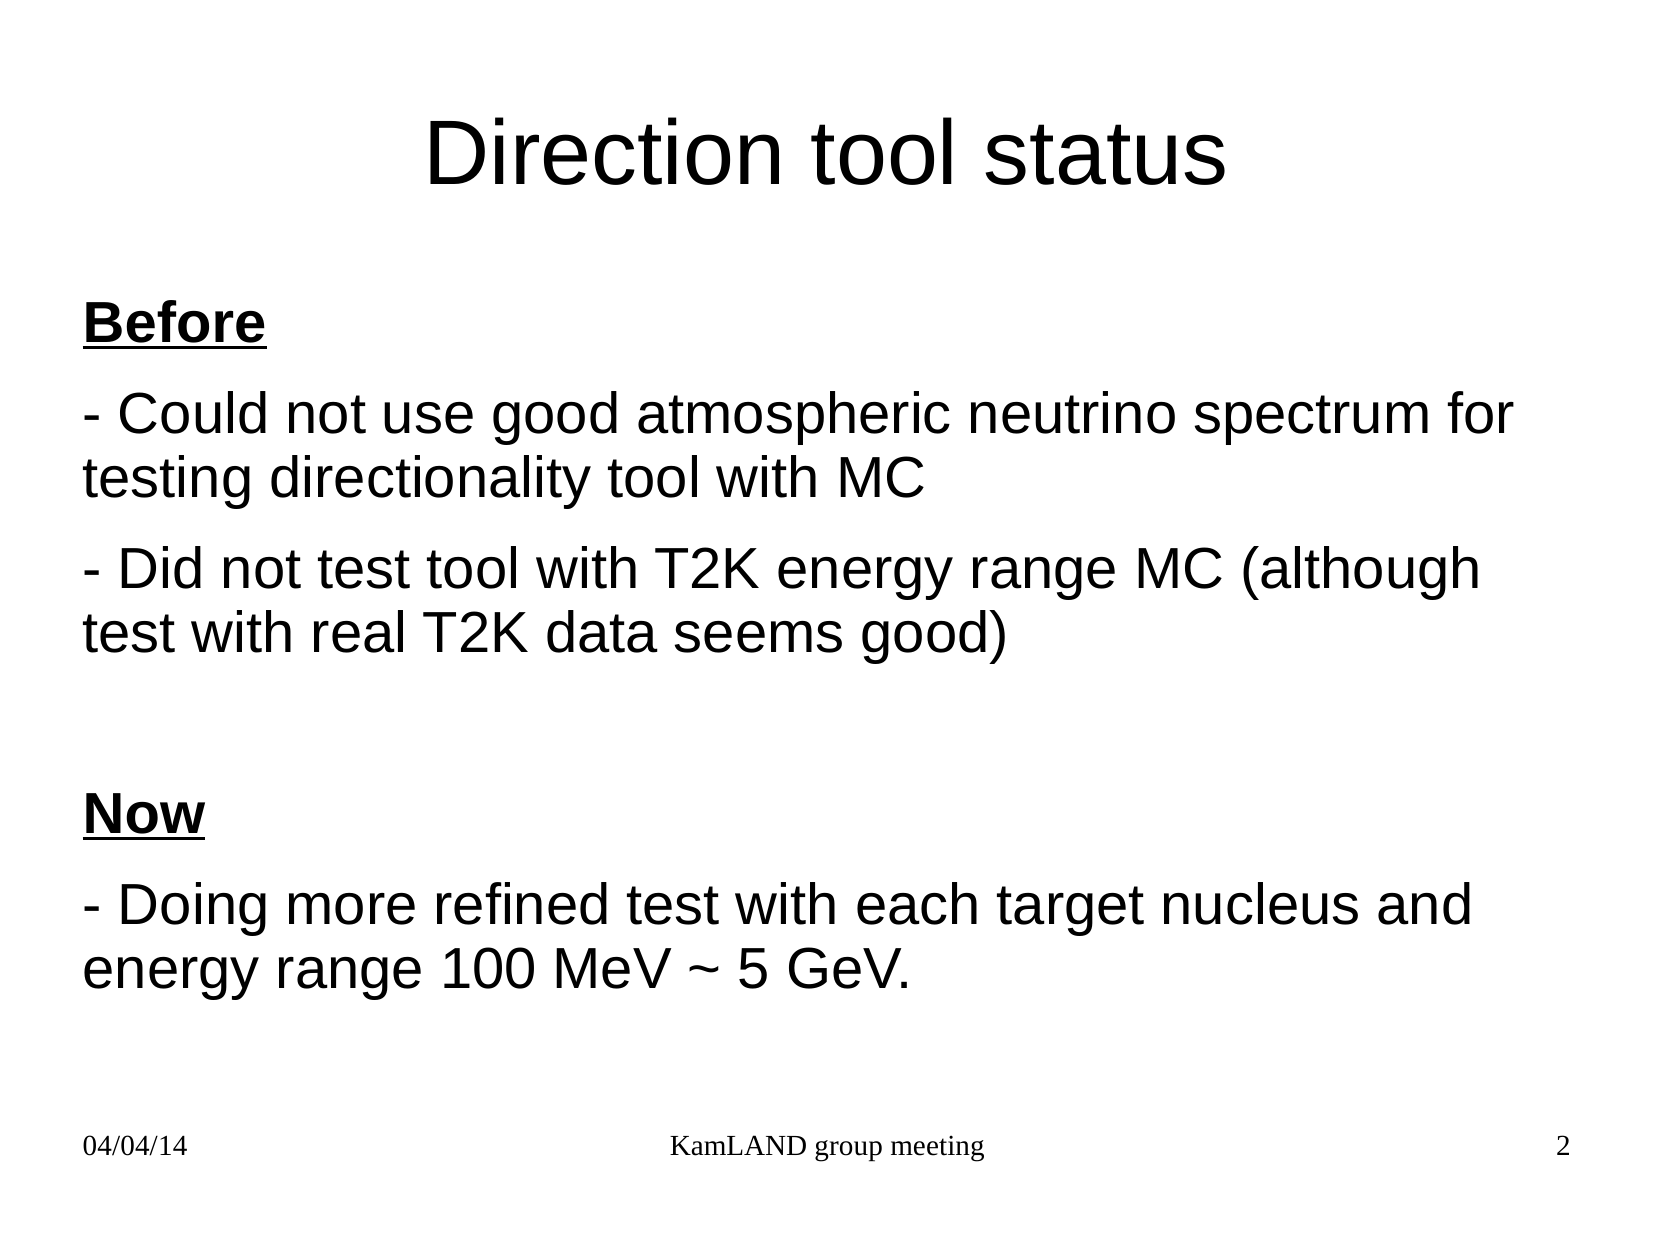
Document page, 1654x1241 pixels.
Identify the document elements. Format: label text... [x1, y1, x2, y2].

title Direction tool status [82, 49, 1571, 257]
list Before - Could not use good atmospheric neutrino spectrum for testing directionality tool with MC - Did not test tool with T2K energy range MC (although test with real T2K data seems good) Now - Doing more refined test with each target nucleus and energy range 100 MeV ~ 5 GeV. [82, 290, 1538, 1010]
